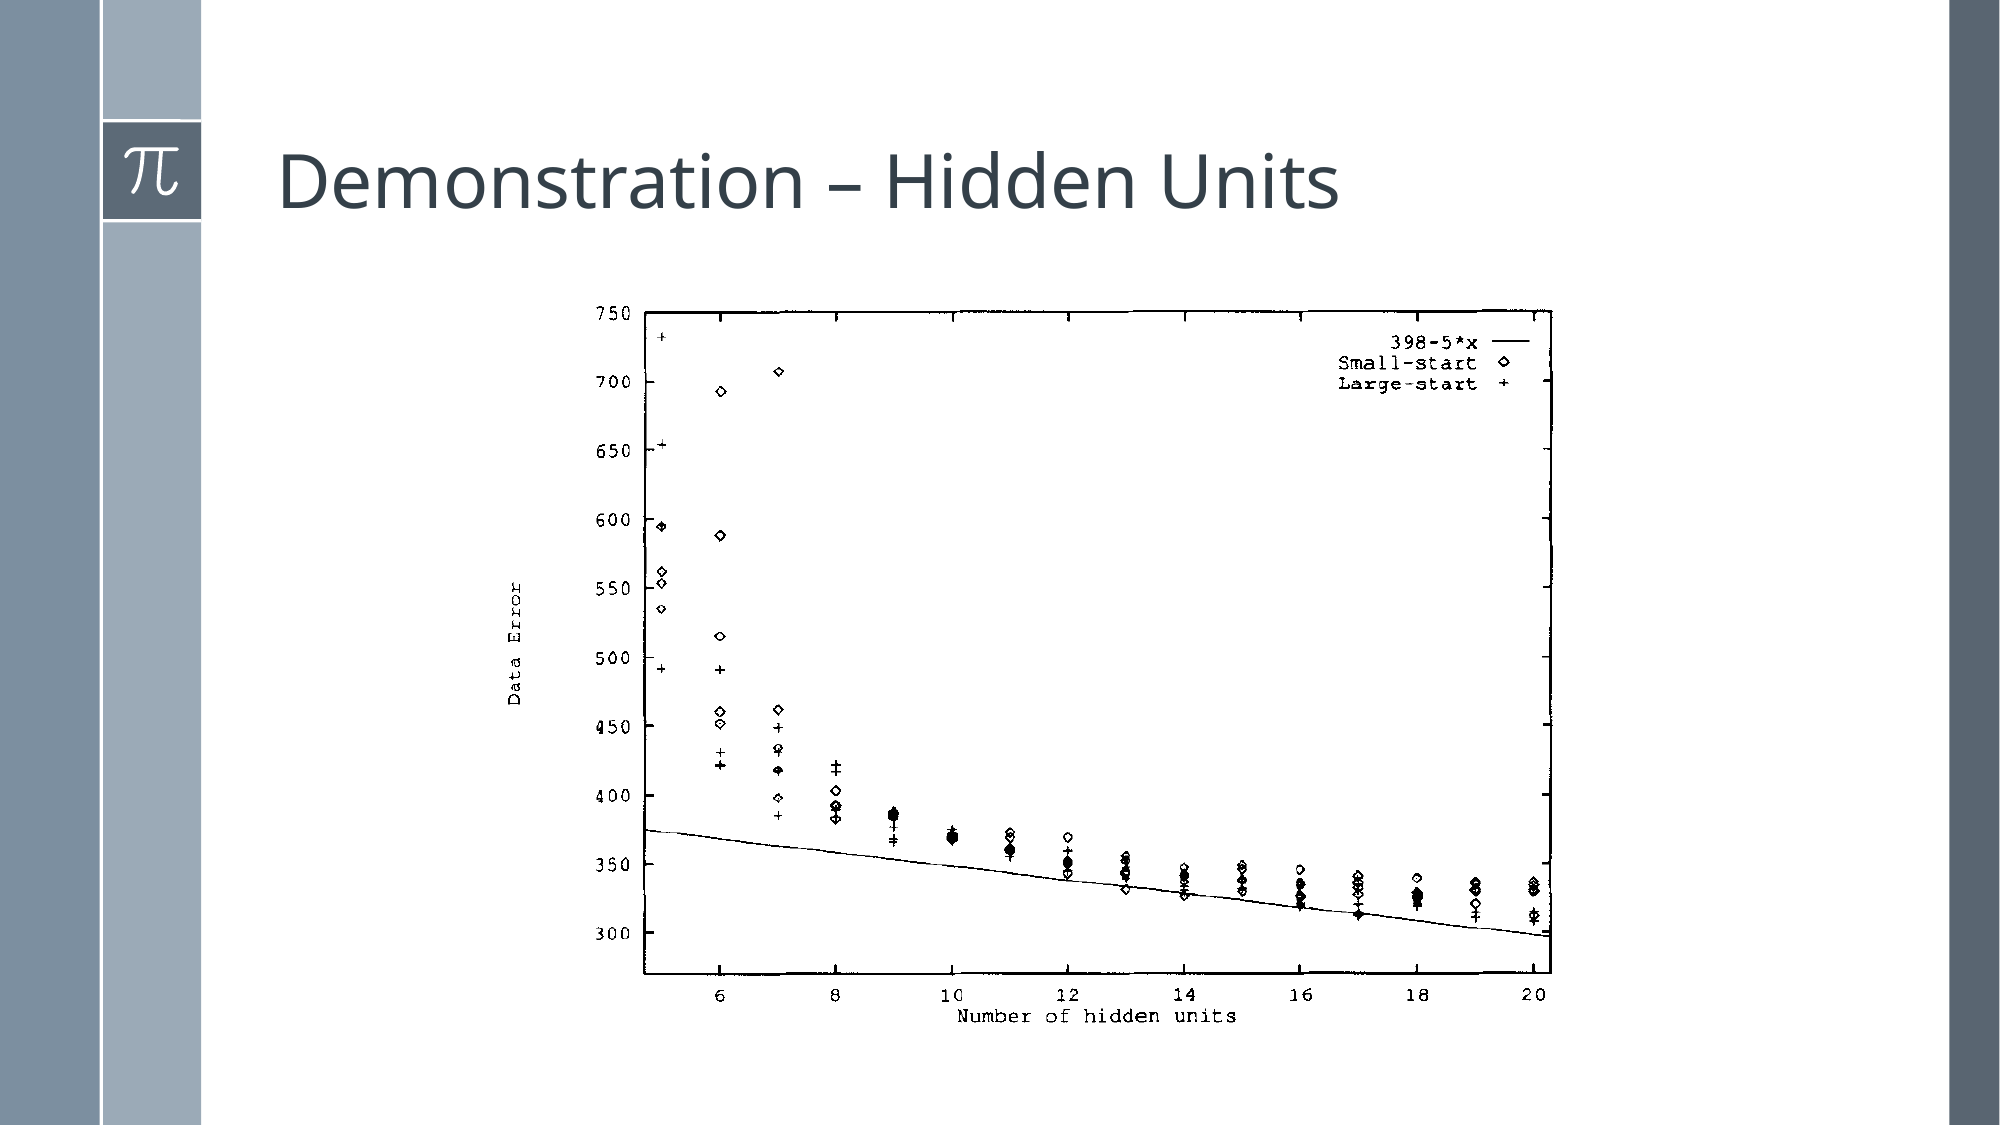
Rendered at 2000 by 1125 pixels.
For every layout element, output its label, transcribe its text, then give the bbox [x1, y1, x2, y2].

text_box Demonstration – Hidden Units [261, 29, 1867, 233]
picture [487, 272, 1575, 1051]
